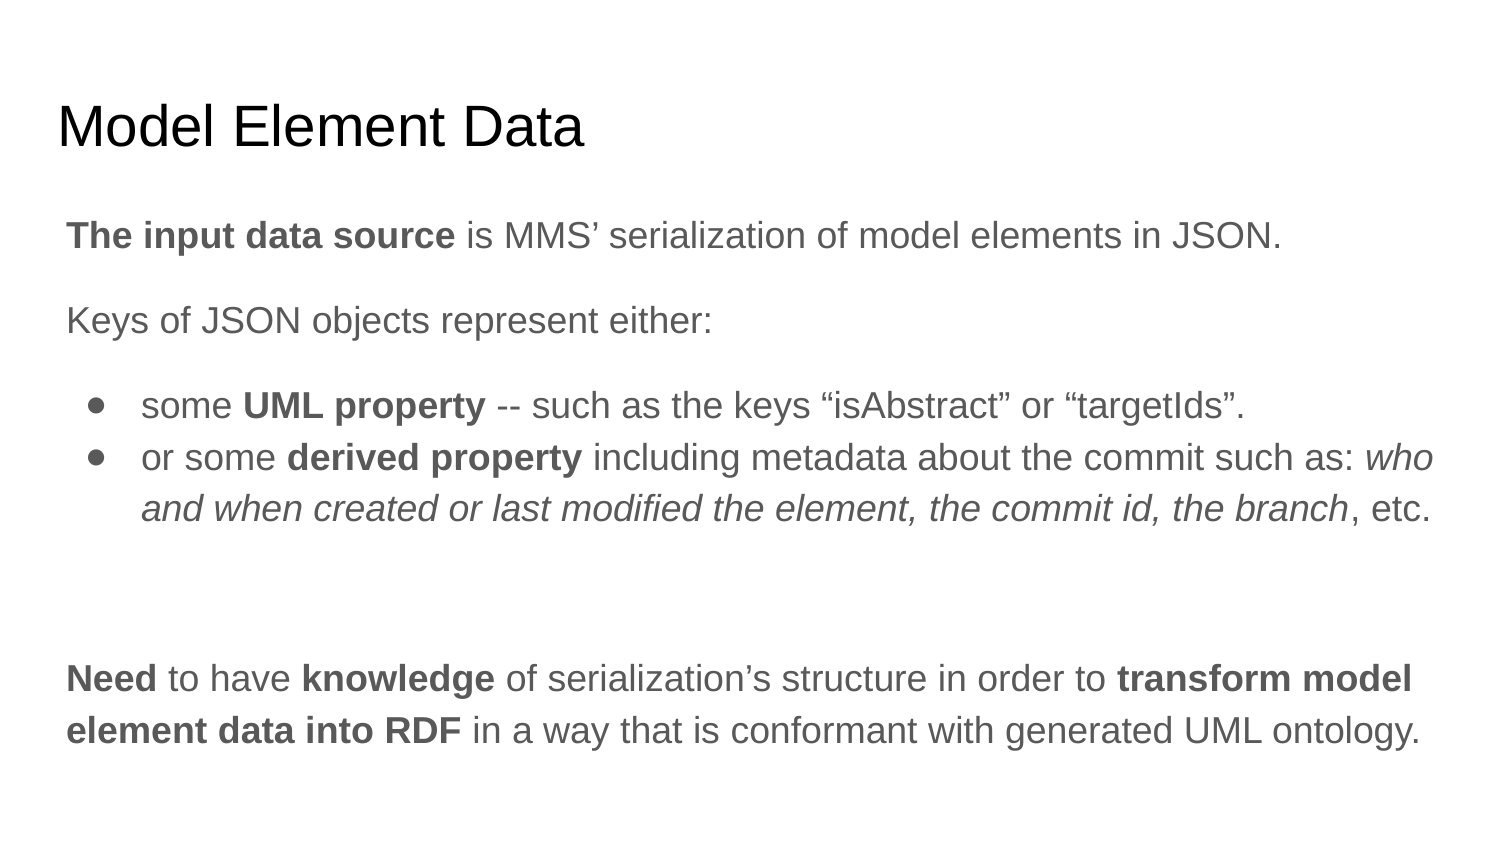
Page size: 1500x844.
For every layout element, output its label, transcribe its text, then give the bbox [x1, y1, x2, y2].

list The input data source is MMS’ serialization of model elements in JSON. Keys of JSON objects represent either: some UML property -- such as the keys “isAbstract” or “targetIds”. or some derived property including metadata about the commit such as: who and when created or last modified the element, the commit id, the branch, etc. Need to have knowledge of serialization’s structure in order to transform model element data into RDF in a way that is conformant with generated UML ontology. [51, 189, 1449, 822]
title Model Element Data [41, 72, 1457, 167]
